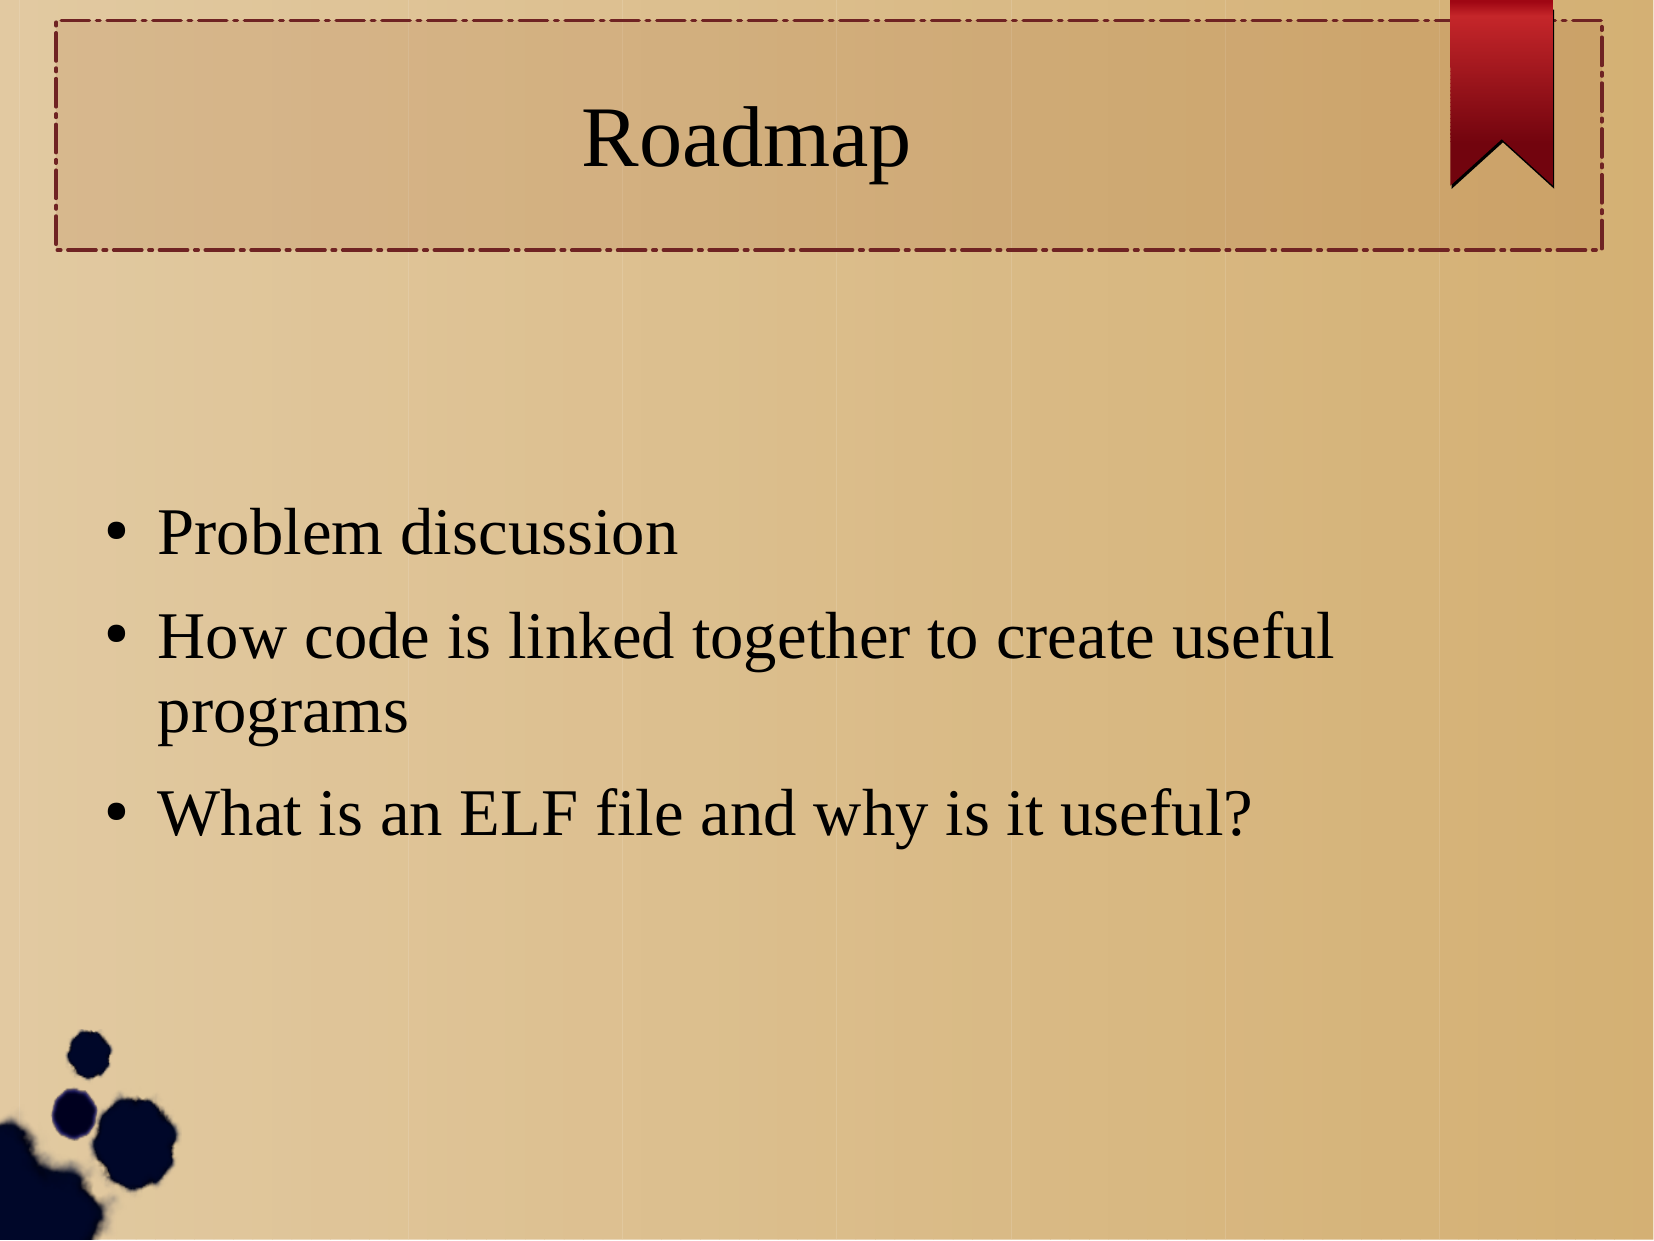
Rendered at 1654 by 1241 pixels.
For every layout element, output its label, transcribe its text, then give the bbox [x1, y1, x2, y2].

title Roadmap [82, 47, 1412, 229]
list Problem discussion How code is linked together to create useful programs What is an ELF file and why is it useful? [86, 495, 1576, 899]
